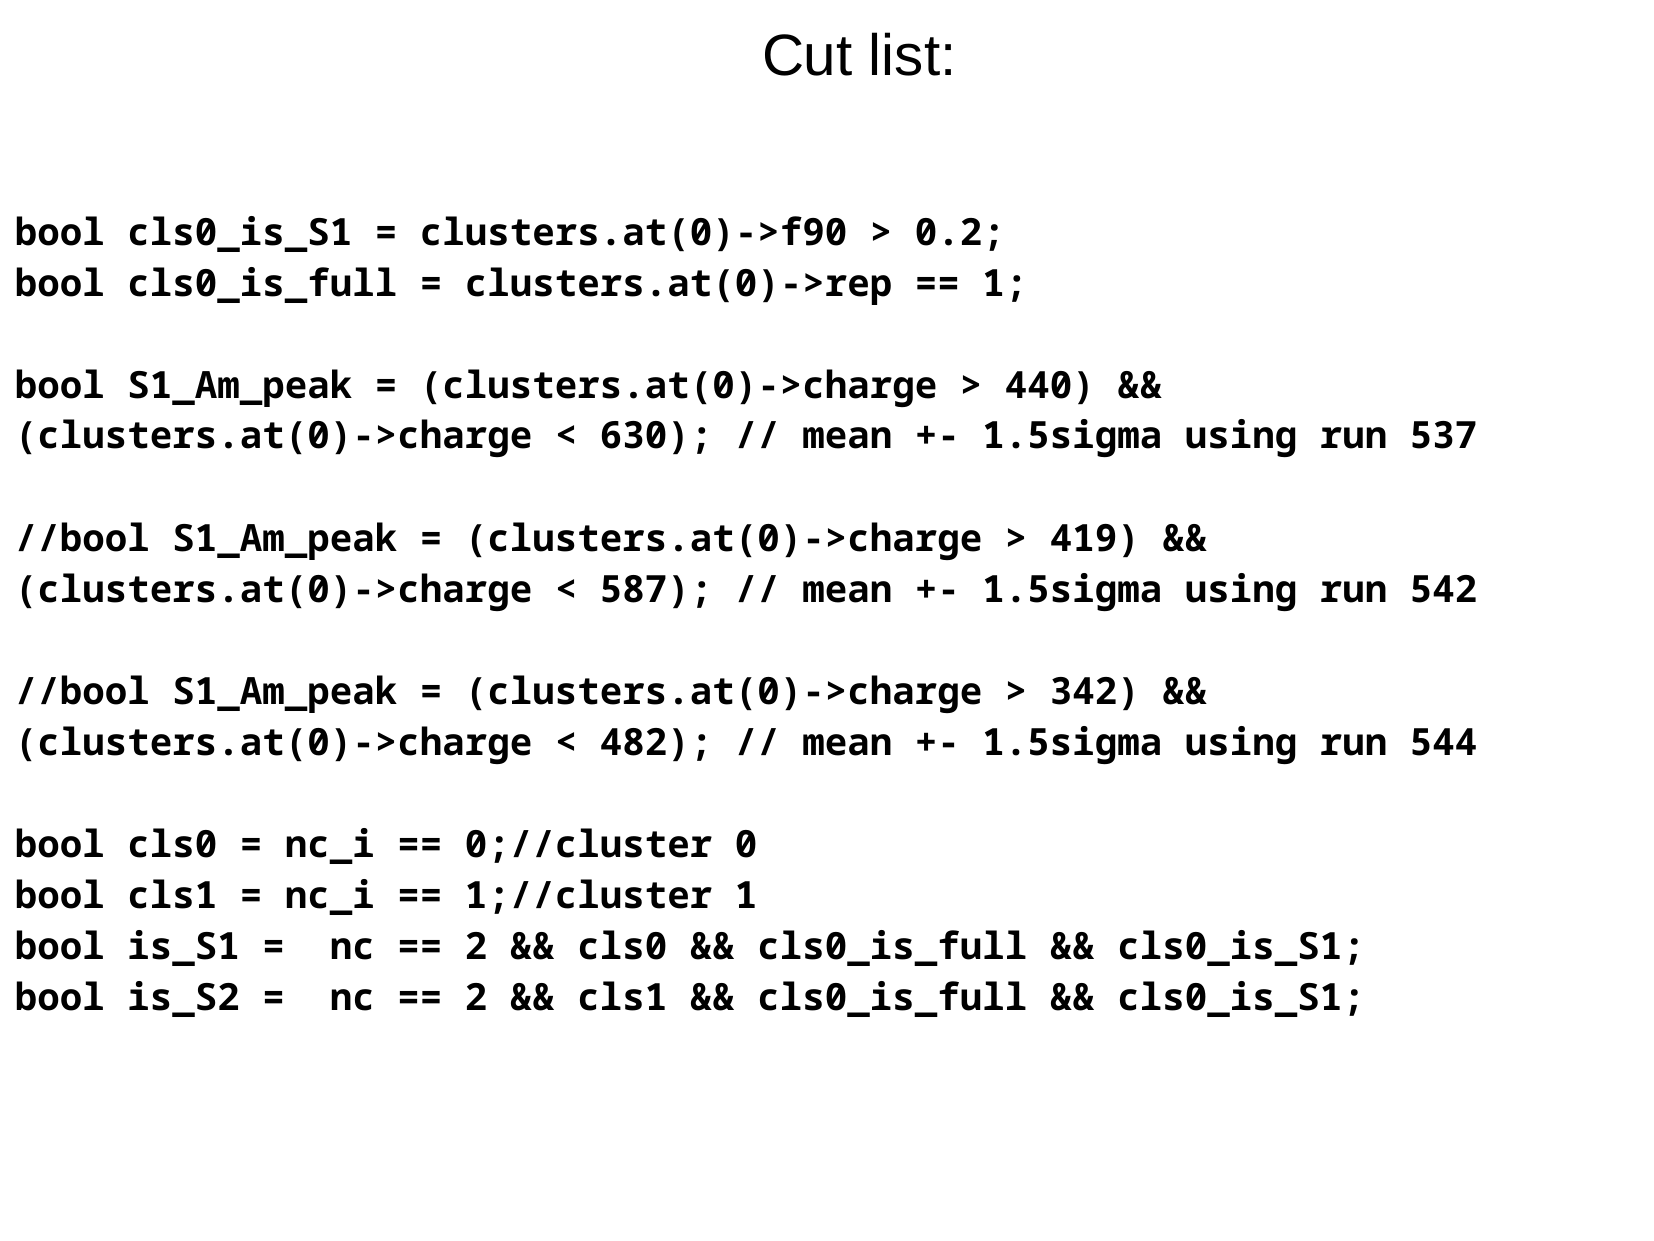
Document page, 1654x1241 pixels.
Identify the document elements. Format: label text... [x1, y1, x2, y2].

text_box Cut list: [518, 15, 1201, 146]
text_box bool cls0_is_S1 = clusters.at(0)->f90 > 0.2; bool cls0_is_full = clusters.at(0)->rep == 1; bool S1_Am_peak = (clusters.at(0)->charge > 440) && (clusters.at(0)->charge < 630); // mean +- 1.5sigma using run 537 //bool S1_Am_peak = (clusters.at(0)->charge > 419) && (clusters.at(0)->charge < 587); // mean +- 1.5sigma using run 542 //bool S1_Am_peak = (clusters.at(0)->charge > 342) && (clusters.at(0)->charge < 482); // mean +- 1.5sigma using run 544 bool cls0 = nc_i == 0;//cluster 0 bool cls1 = nc_i == 1;//cluster 1 bool is_S1 = nc == 2 && cls0 && cls0_is_full && cls0_is_S1; bool is_S2 = nc == 2 && cls1 && cls0_is_full && cls0_is_S1; [0, 146, 1654, 989]
